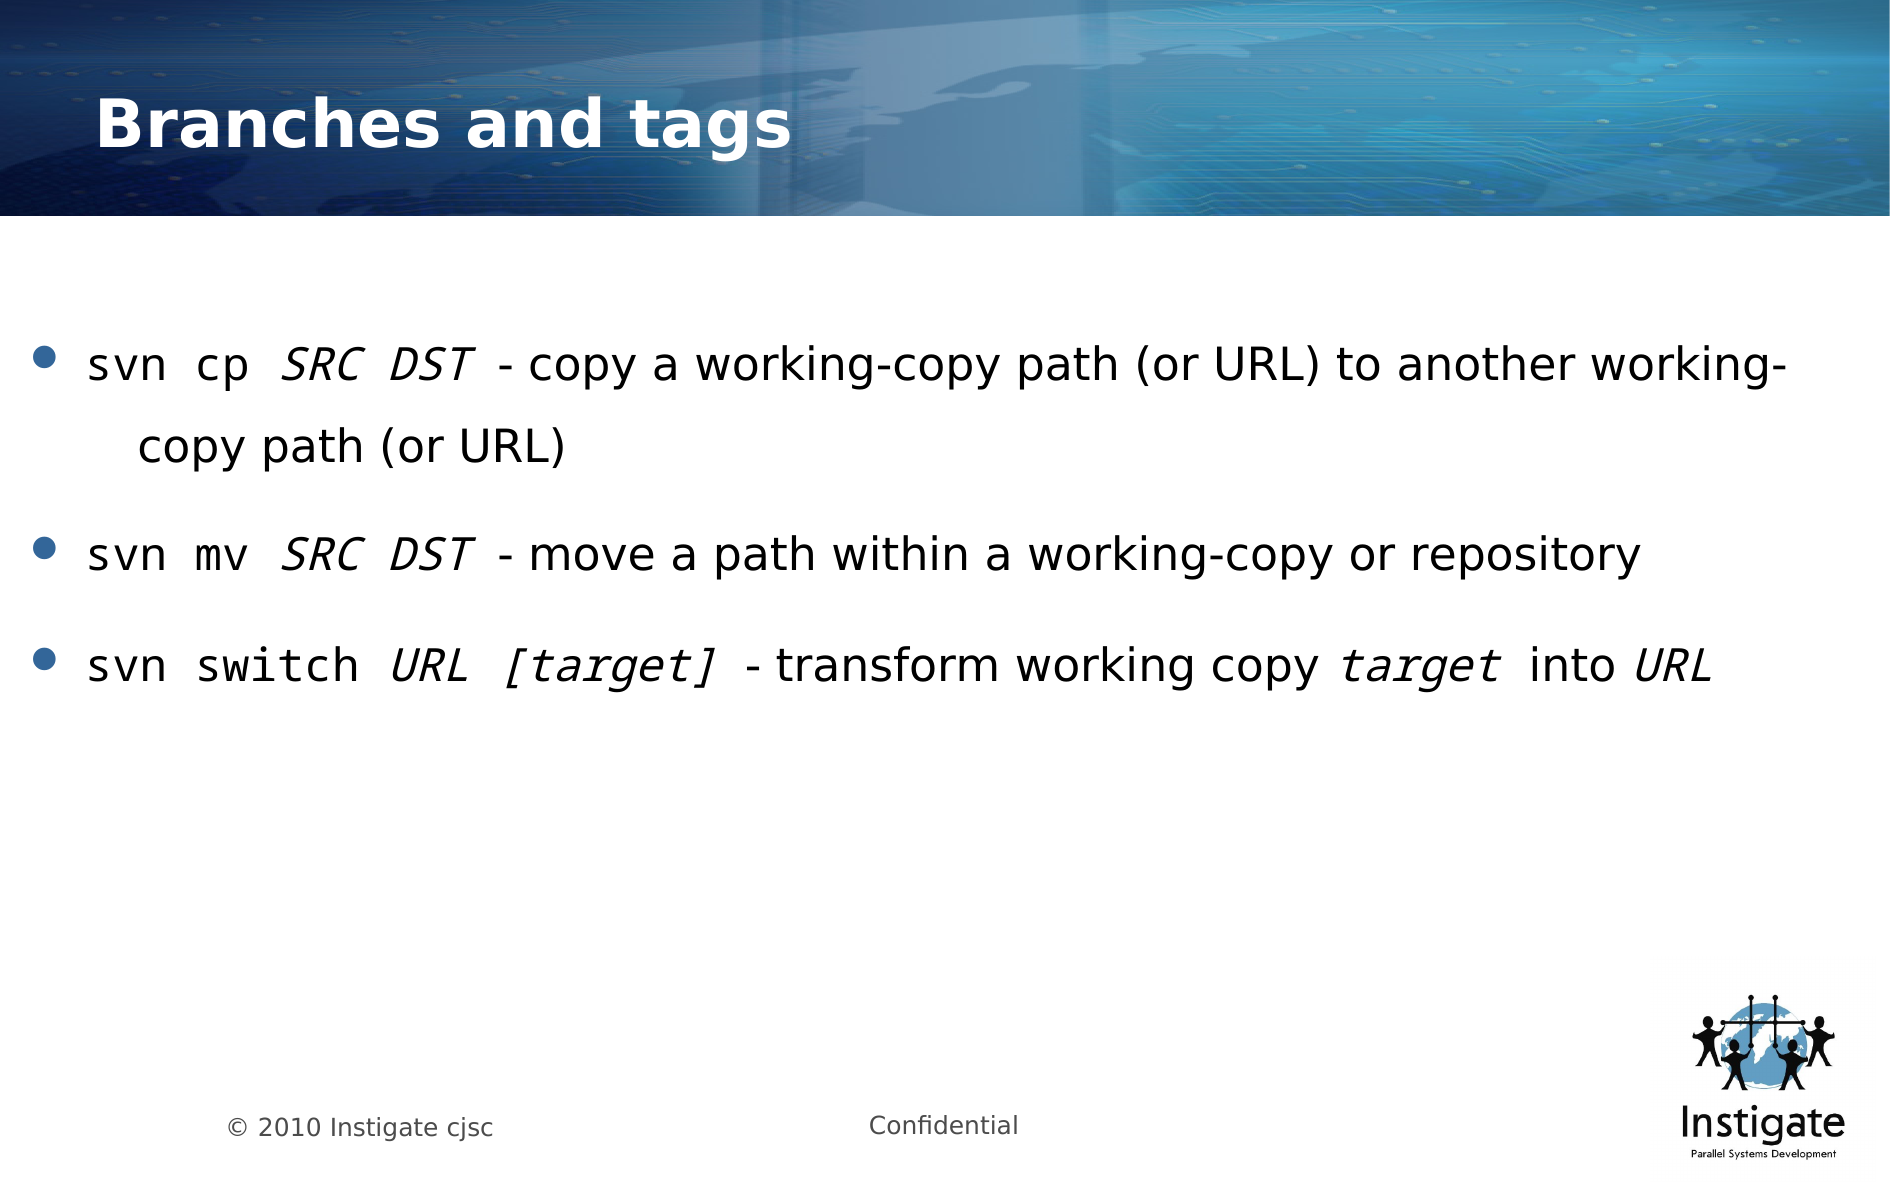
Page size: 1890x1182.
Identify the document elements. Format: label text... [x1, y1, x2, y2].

picture [1650, 956, 1876, 1182]
list svn cp SRC DST - copy a working-copy path (or URL) to another working-copy path (or URL) svn mv SRC DST - move a path within a working-copy or repository svn switch URL [target] - transform working copy target into URL [28, 300, 1801, 1065]
title Branches and tags [94, 54, 1793, 210]
picture [0, 0, 1890, 216]
